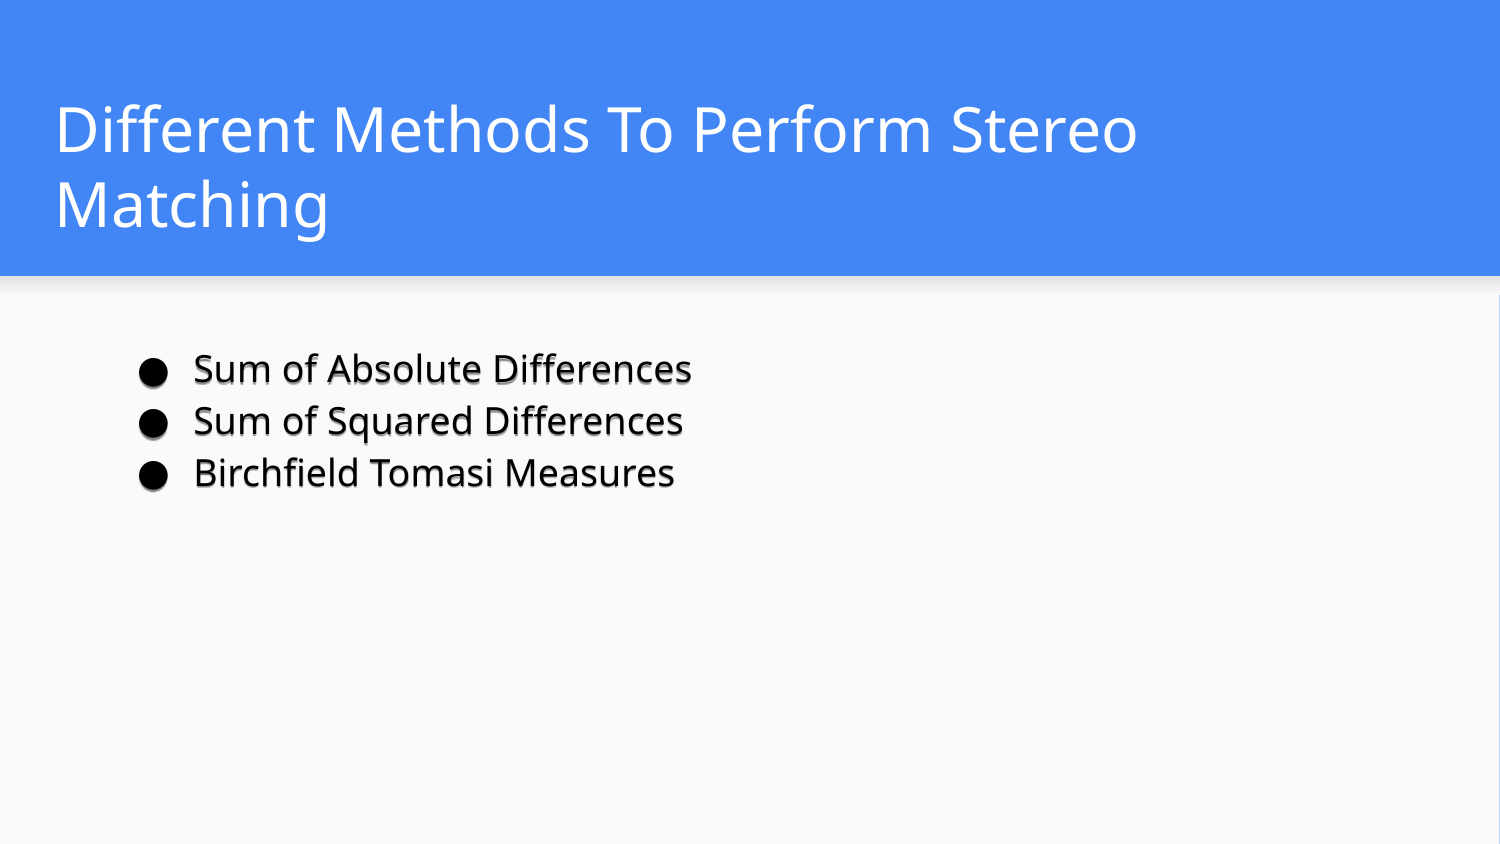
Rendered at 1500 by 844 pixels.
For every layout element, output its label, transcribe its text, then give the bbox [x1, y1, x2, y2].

title Different Methods To Perform Stereo Matching [39, 129, 1389, 256]
list Sum of Absolute Differences Sum of Squared Differences Birchfield Tomasi Measures [103, 323, 1397, 679]
